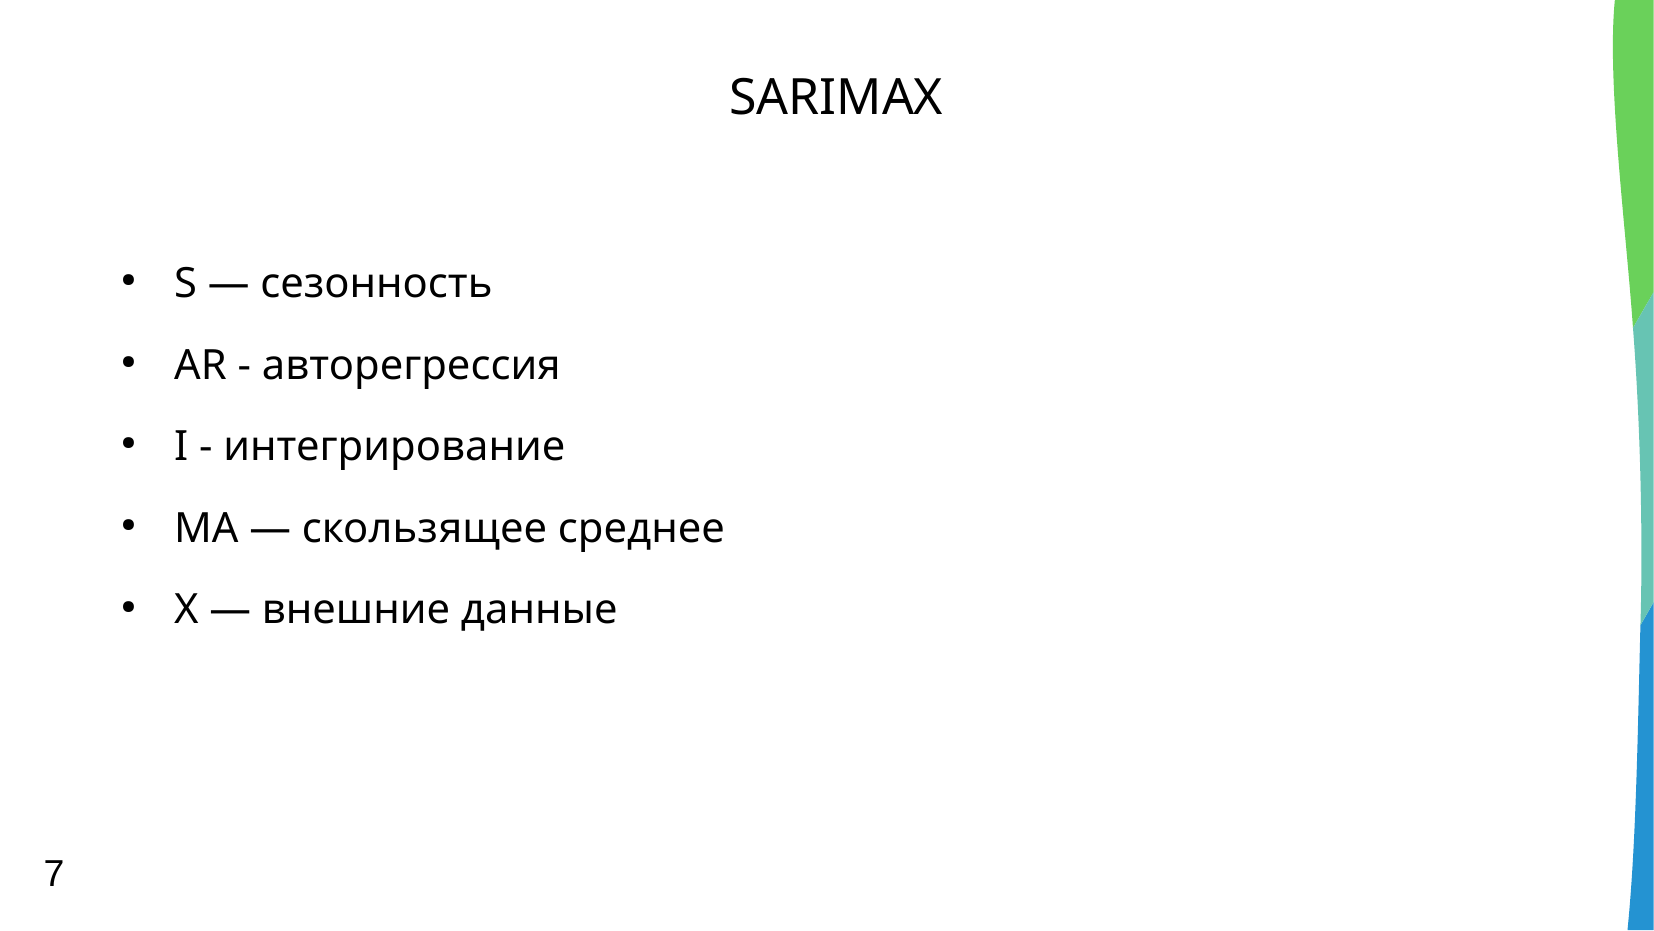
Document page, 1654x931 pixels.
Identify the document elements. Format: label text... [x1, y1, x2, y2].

title SARIMAX [88, 29, 1514, 161]
text_box S — сезонность AR - авторегрессия I - интегрирование MA — скользящее среднее X — внешние данные [88, 177, 1533, 857]
text_box <номер> [28, 845, 591, 916]
